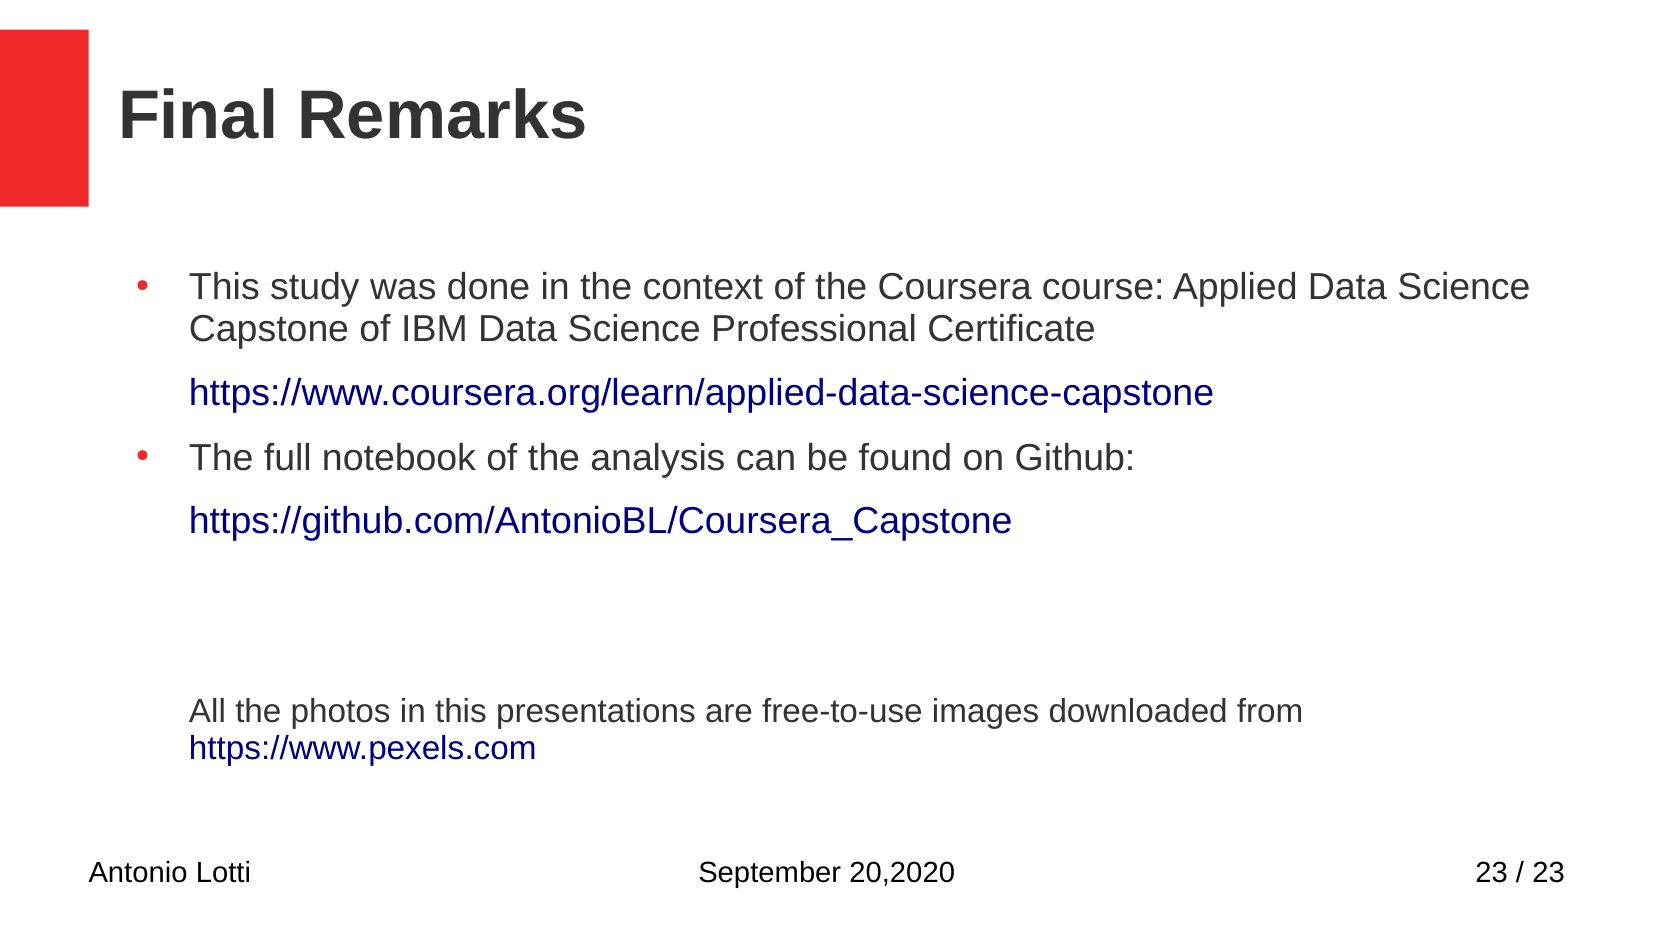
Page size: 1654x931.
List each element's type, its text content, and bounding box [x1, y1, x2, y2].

title Final Remarks [118, 37, 1571, 193]
list This study was done in the context of the Coursera course: Applied Data Science Capstone of IBM Data Science Professional Certificate https://www.coursera.org/learn/applied-data-science-capstone The full notebook of the analysis can be found on Github: https://github.com/AntonioBL/Coursera_Capstone All the photos in this presentations are free-to-use images downloaded from https://www.pexels.com [118, 265, 1536, 806]
